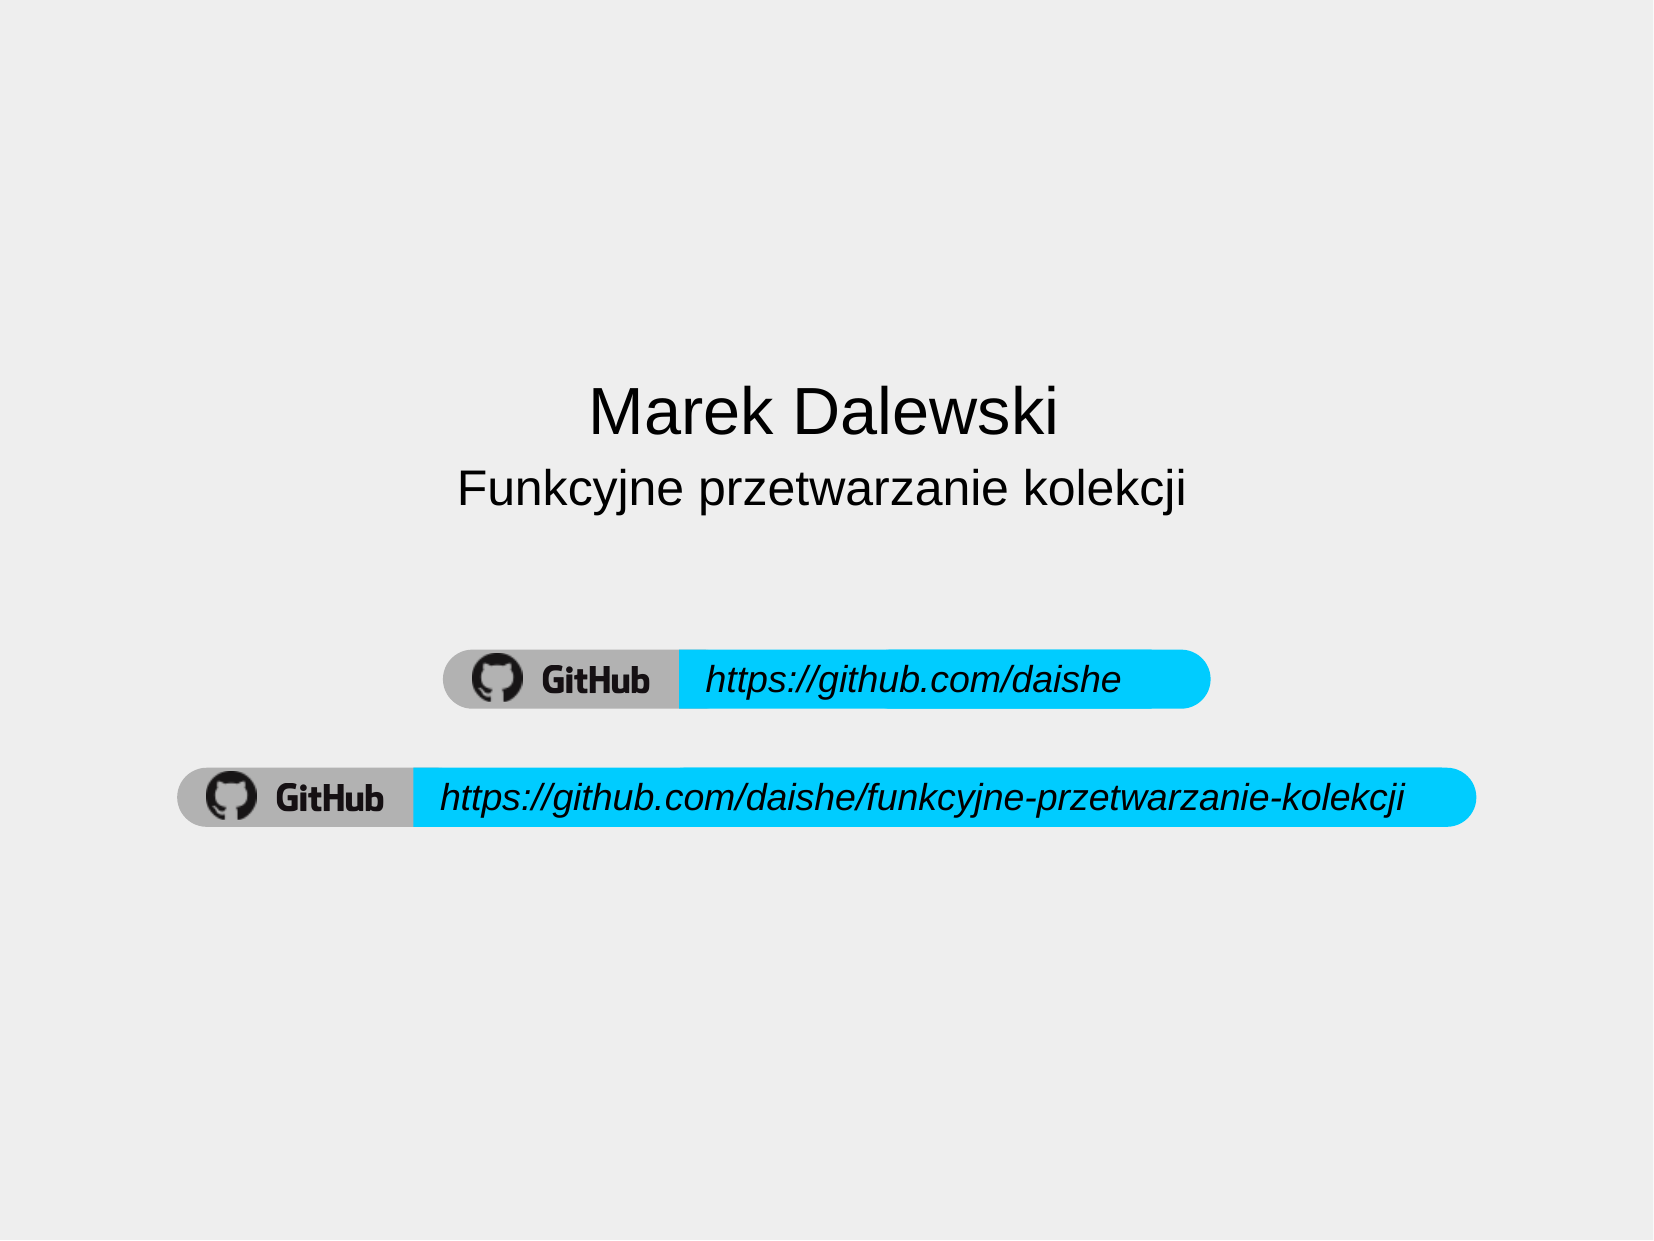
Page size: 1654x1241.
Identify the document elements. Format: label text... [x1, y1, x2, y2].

picture [268, 772, 392, 824]
text_box [1152, 649, 1211, 709]
picture [472, 653, 523, 704]
text_box Marek Dalewski [59, 366, 1590, 452]
text_box https://github.com/daishe [679, 649, 1152, 709]
text_box https://github.com/daishe/funkcyjne-przetwarzanie-kolekcji [413, 767, 1442, 827]
text_box [177, 767, 413, 827]
text_box Funkcyjne przetwarzanie kolekcji [54, 452, 1590, 524]
text_box [442, 649, 679, 709]
picture [206, 771, 257, 822]
text_box [1442, 767, 1477, 827]
picture [534, 654, 658, 705]
